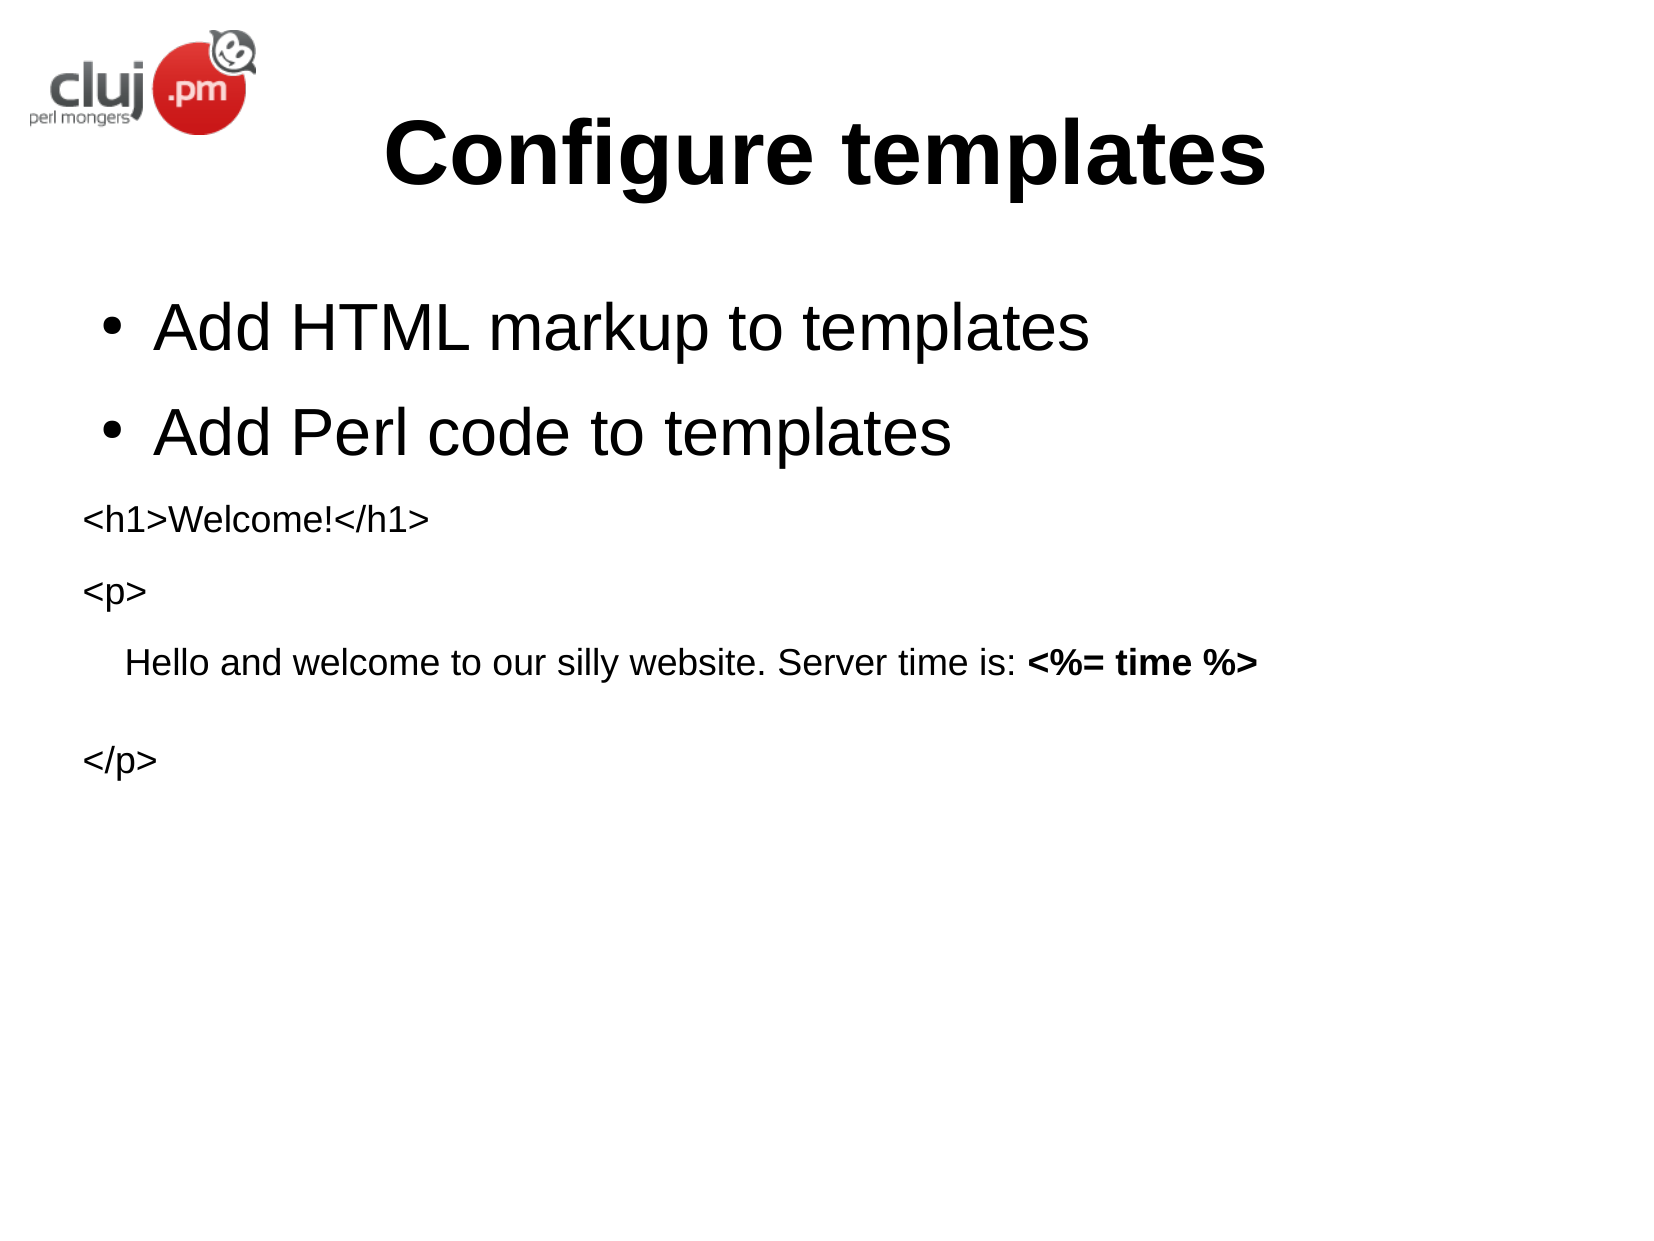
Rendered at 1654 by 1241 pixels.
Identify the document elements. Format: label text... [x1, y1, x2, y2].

list Add HTML markup to templates Add Perl code to templates <h1>Welcome!</h1> <p> Hello and welcome to our silly website. Server time is: <%= time %> </p> [82, 290, 1538, 1010]
picture [30, 30, 256, 135]
title Configure templates [82, 49, 1571, 257]
